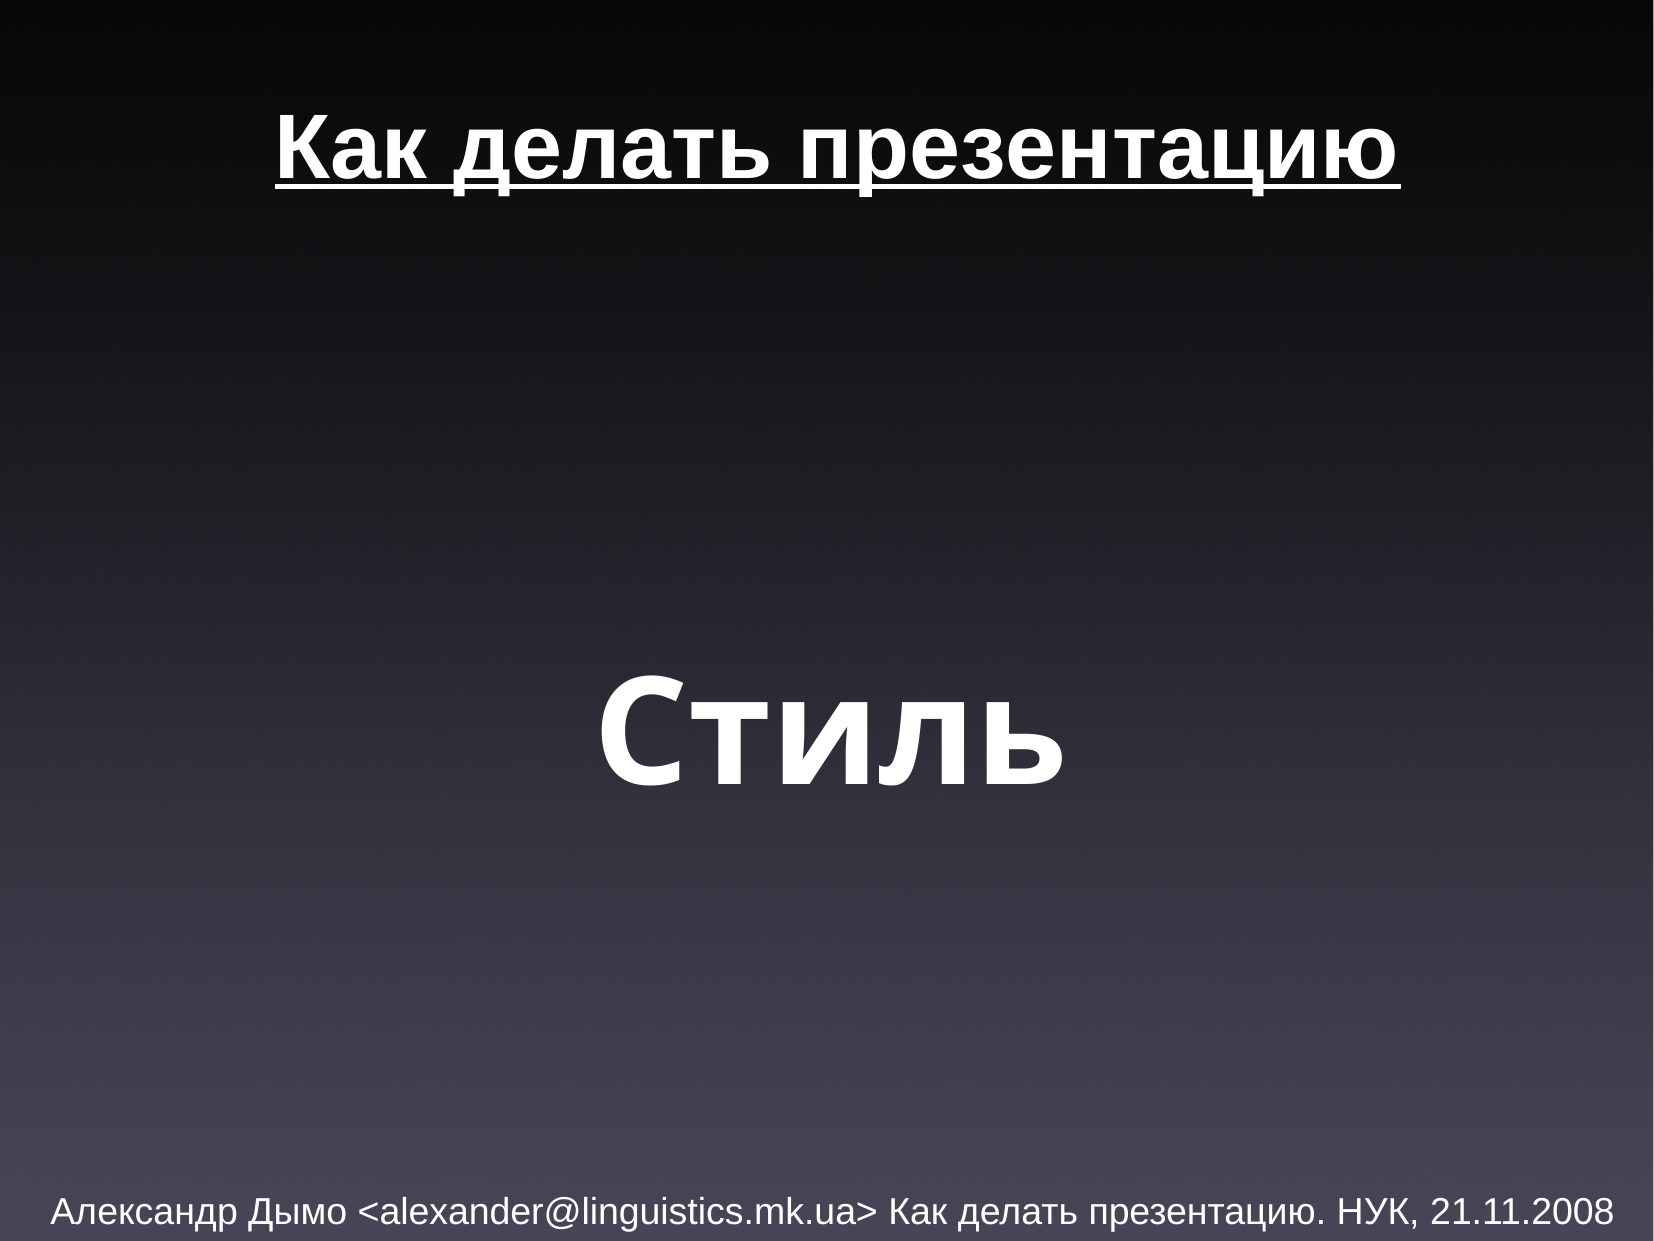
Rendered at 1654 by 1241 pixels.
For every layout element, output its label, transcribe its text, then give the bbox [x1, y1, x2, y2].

picture [0, 0, 1654, 1241]
text_box Александр Дымо <alexander@linguistics.mk.ua> Как делать презентацию. НУК, 21.11.2008 [35, 1183, 1631, 1240]
subtitle Стиль [86, 224, 1575, 1125]
title Как делать презентацию [31, 43, 1644, 251]
